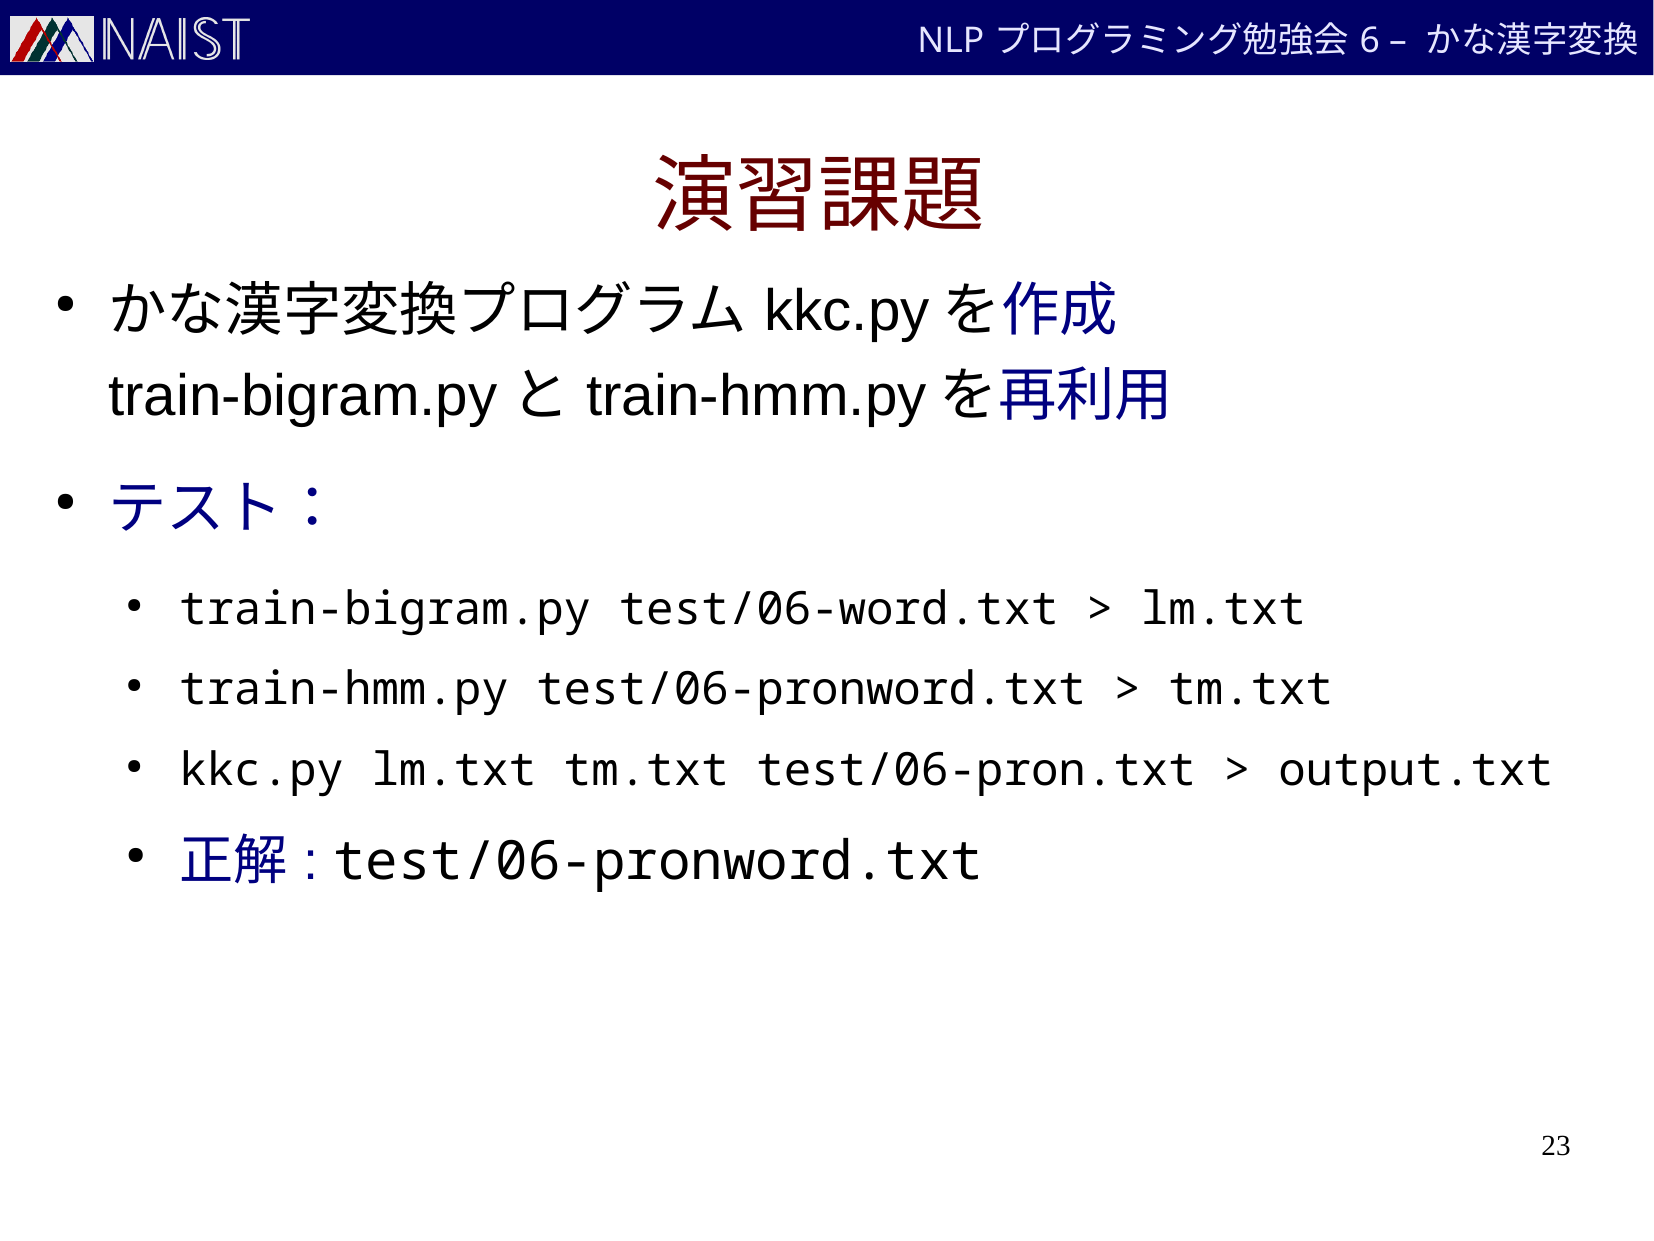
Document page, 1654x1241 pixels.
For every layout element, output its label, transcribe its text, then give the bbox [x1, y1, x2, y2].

list かな漢字変換プログラムkkc.pyを作成 train-bigram.pyとtrain-hmm.pyを再利用 テスト： train-bigram.py test/06-word.txt > lm.txt train-hmm.py test/06-pronword.txt > tm.txt kkc.py lm.txt tm.txt test/06-pron.txt > output.txt 正解: test/06-pronword.txt [37, 263, 1654, 976]
picture [102, 17, 251, 60]
picture [10, 16, 94, 62]
title 演習課題 [75, 92, 1564, 263]
